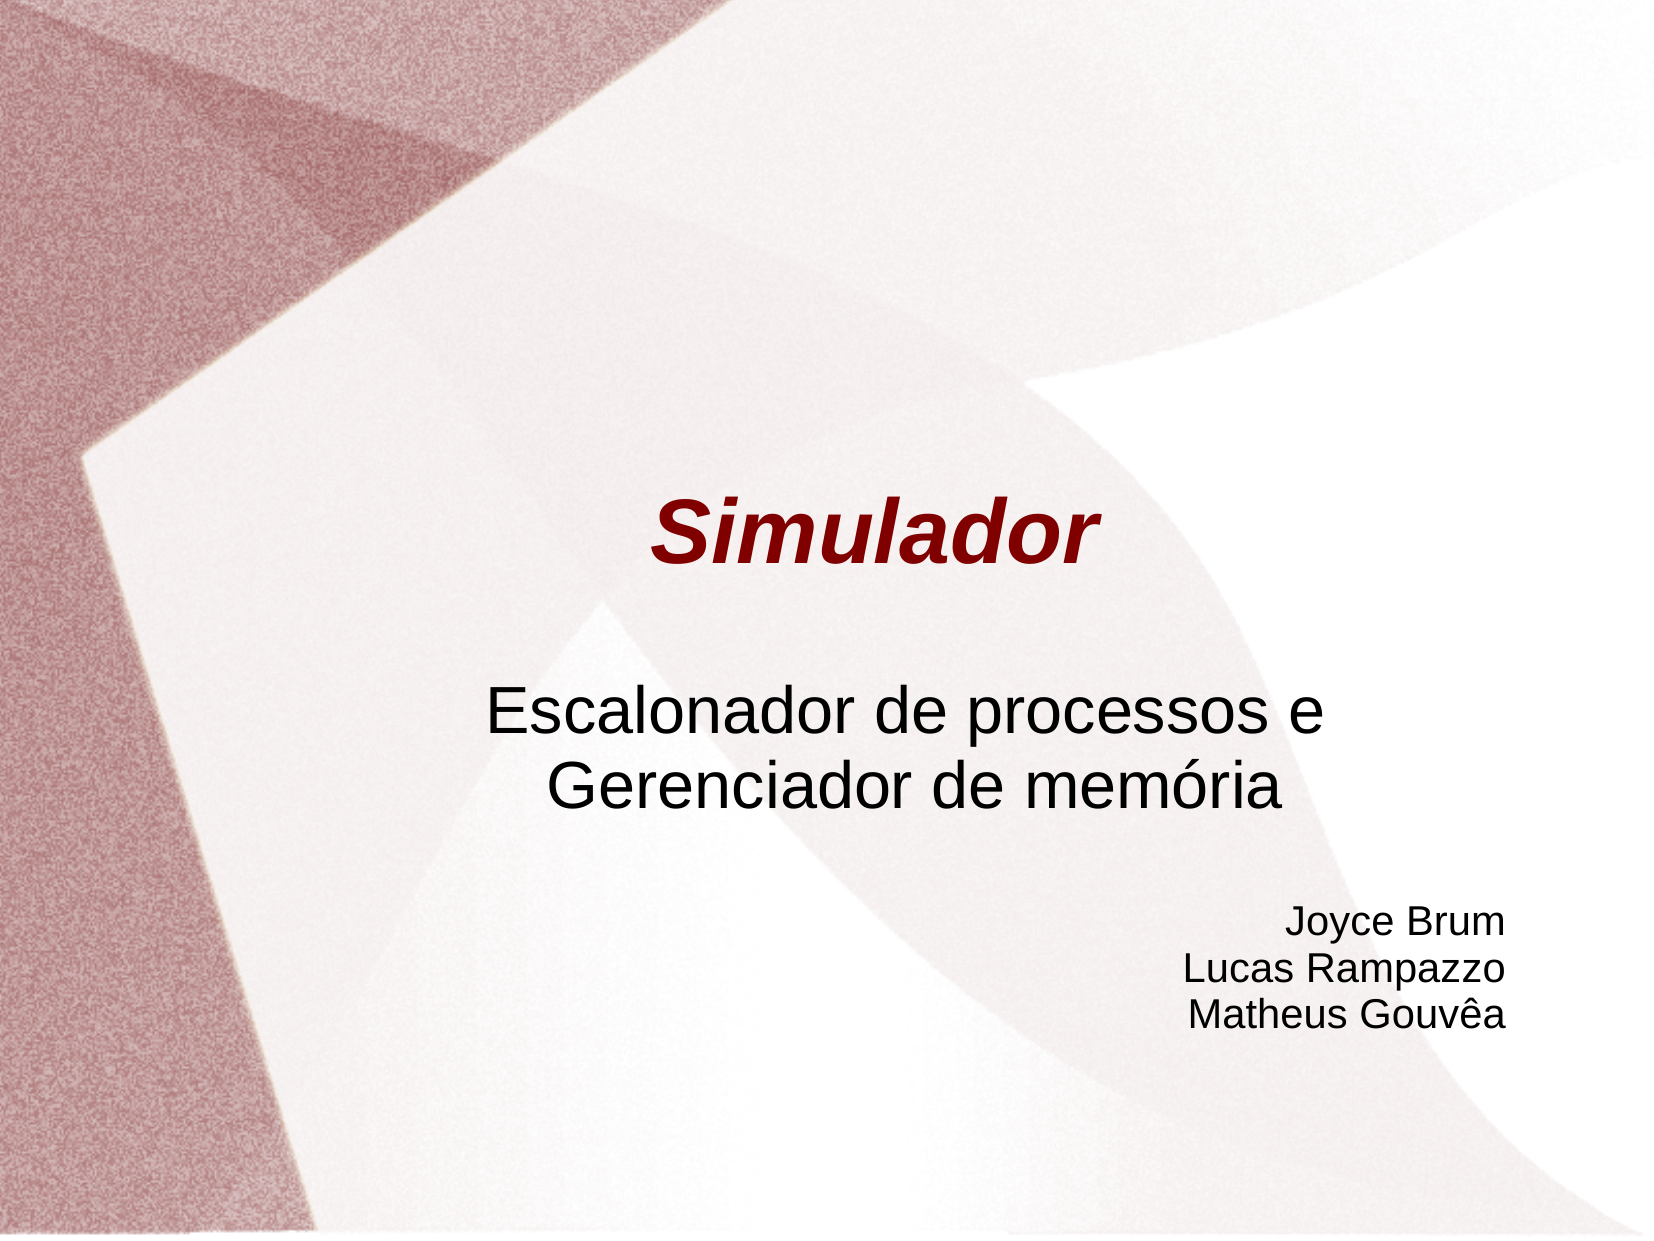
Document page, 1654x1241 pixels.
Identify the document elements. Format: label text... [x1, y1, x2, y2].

subtitle Escalonador de processos e Gerenciador de memória Joyce Brum Lucas Rampazzo Matheus Gouvêa [324, 673, 1506, 1038]
title Simulador [561, 413, 1099, 650]
picture [0, 0, 1654, 1241]
